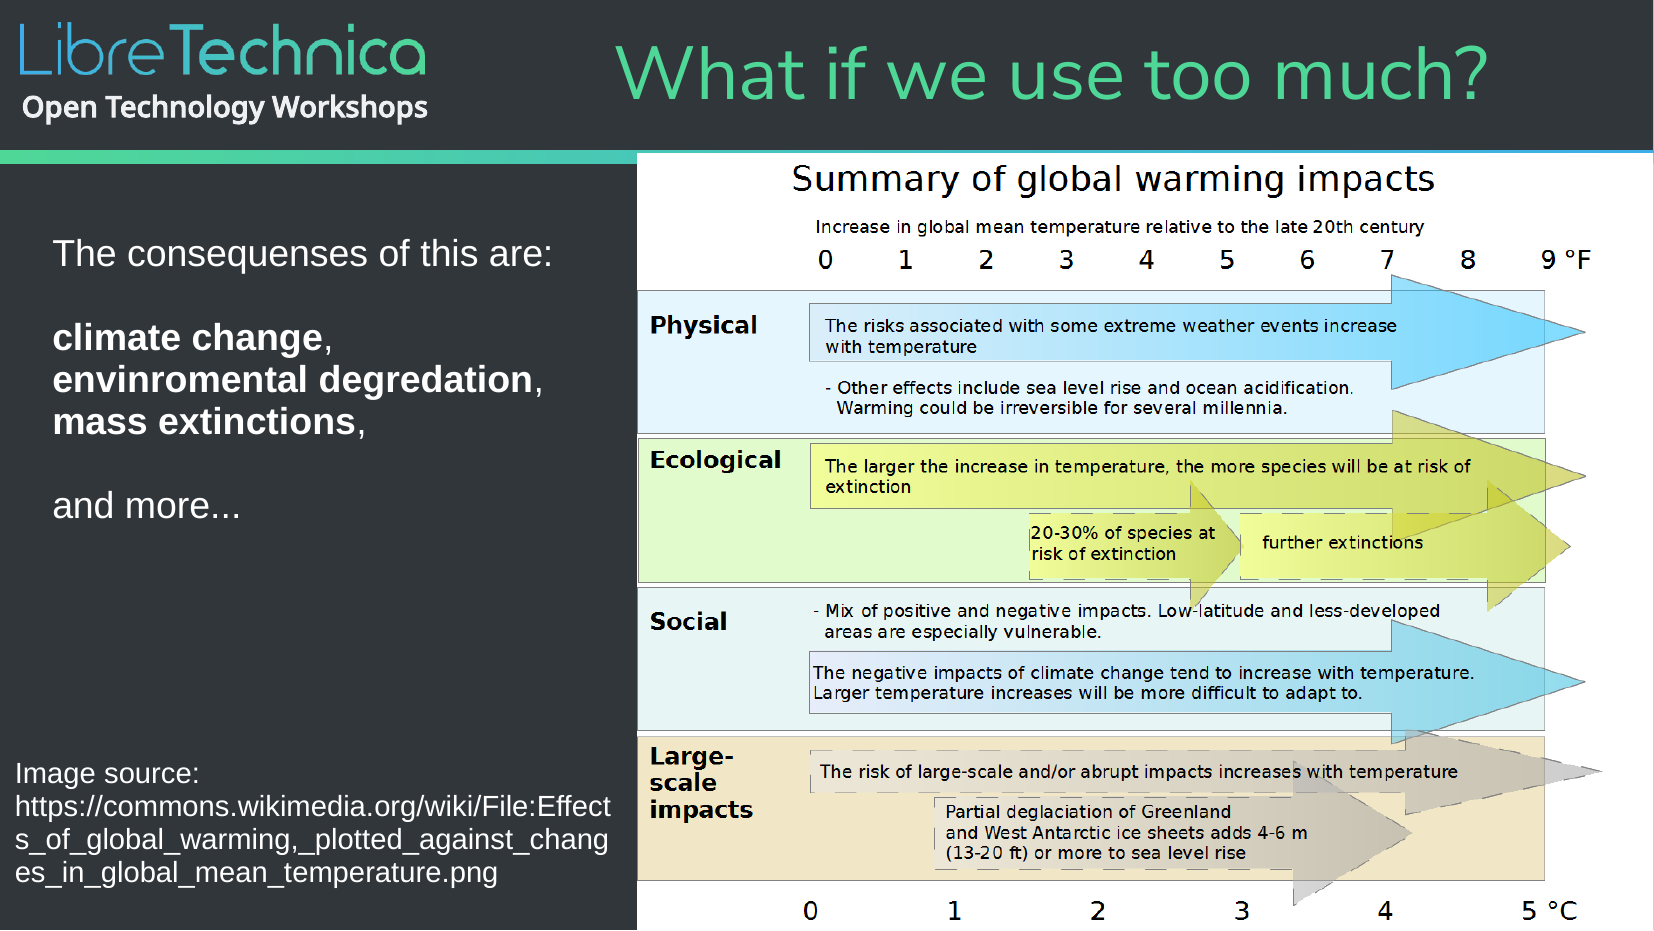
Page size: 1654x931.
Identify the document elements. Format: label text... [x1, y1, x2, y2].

text_box Image source: https://commons.wikimedia.org/wiki/File:Effects_of_global_warming,_plotted_against_changes_in_global_mean_temperature.png [0, 750, 637, 896]
title Open Technology Workshops [0, 73, 450, 134]
text_box The consequenses of this are: climate change, envinromental degredation, mass extinctions, and more... [37, 225, 637, 534]
picture [403, 153, 1654, 931]
picture [20, 22, 425, 75]
text_box What if we use too much? [450, 0, 1654, 151]
text_box [0, 150, 1654, 164]
